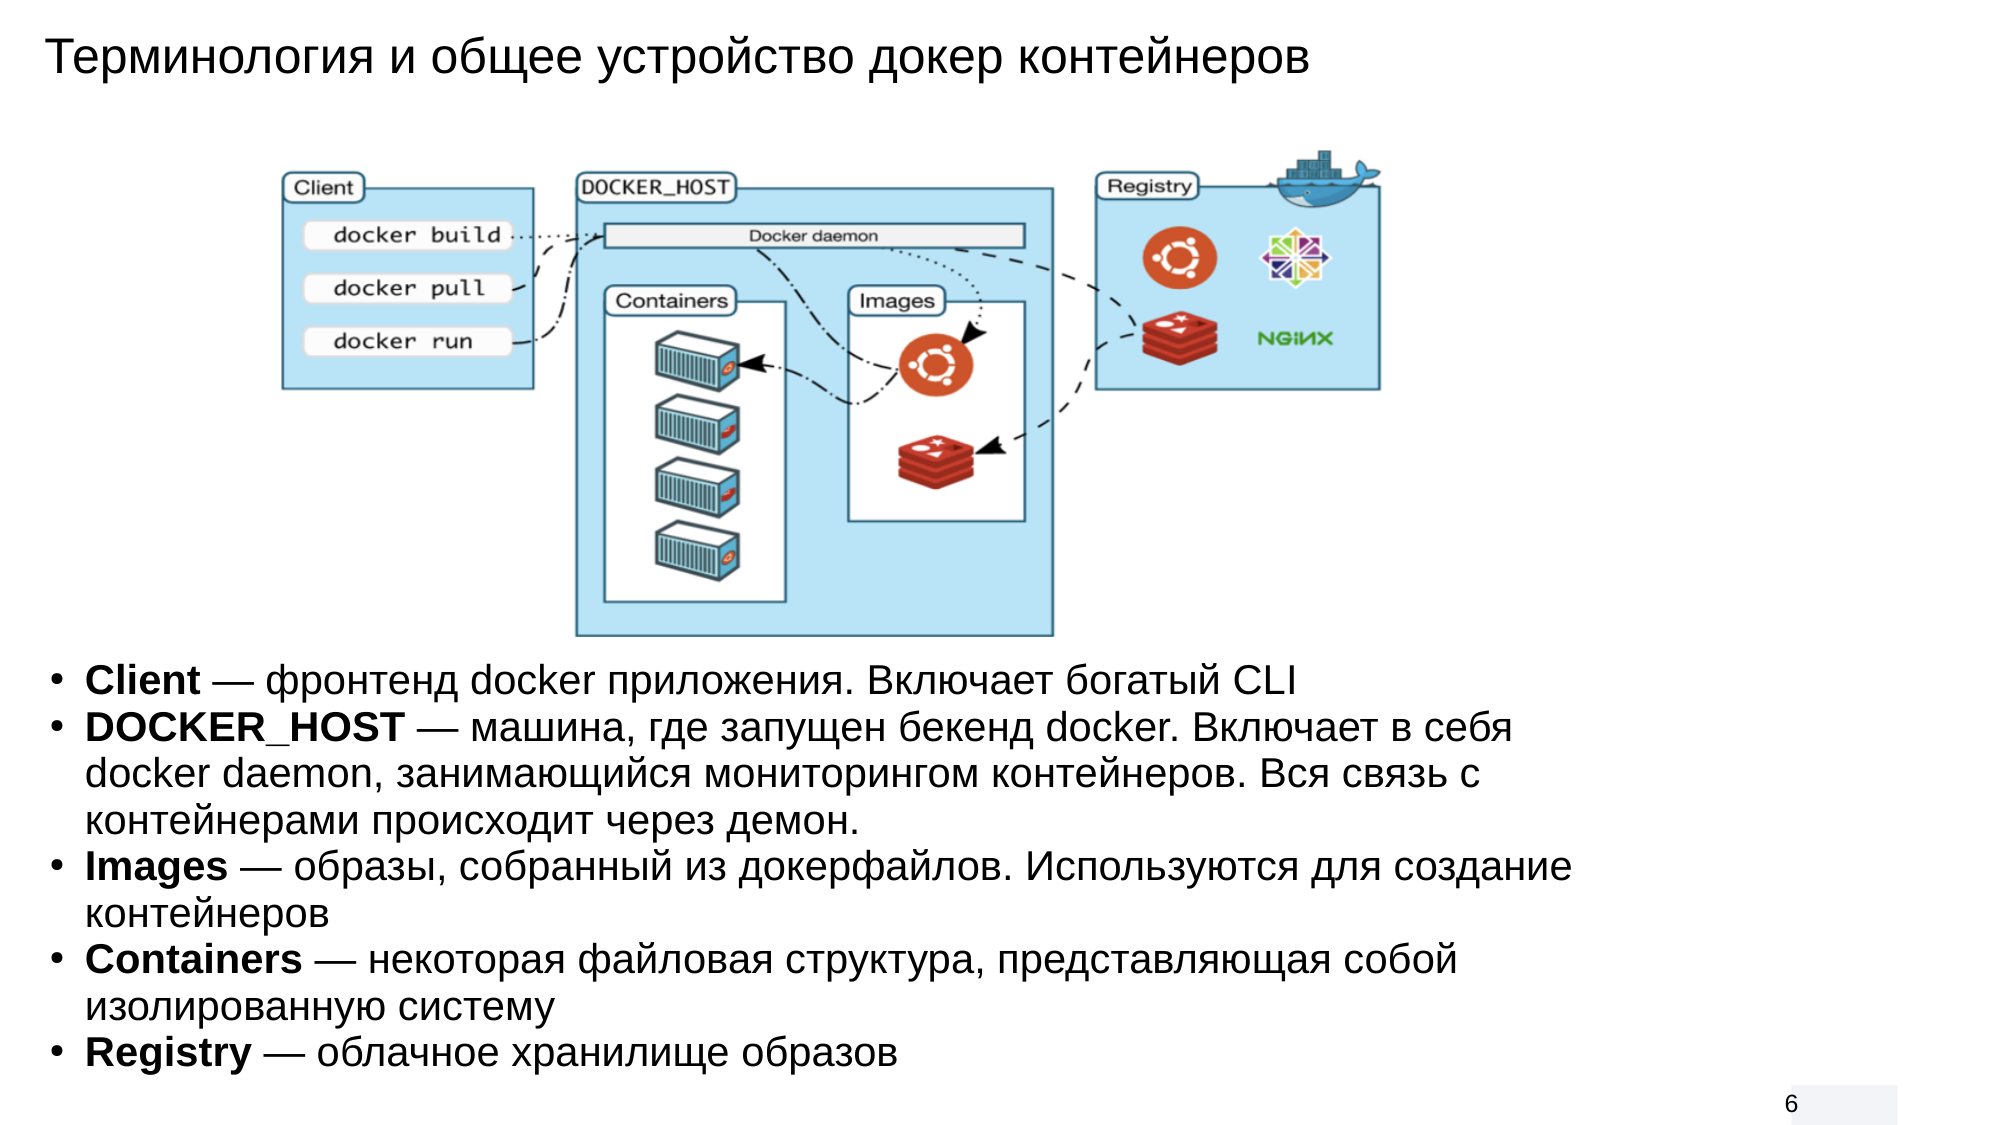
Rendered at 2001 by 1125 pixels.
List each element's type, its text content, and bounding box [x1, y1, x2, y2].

text_box Терминология и общее устройство докер контейнеров [29, 21, 1595, 92]
text_box Client — фронтенд docker приложения. Включает богатый CLI DOCKER_HOST — машина, где запущен бекенд docker. Включает в себя docker daemon, занимающийся мониторингом контейнеров. Вся связь с контейнерами происходит через демон. Images — образы, собранный из докерфайлов. Используются для создание контейнеров Containers — некоторая файловая структура, представляющая собой изолированную систему Registry — облачное хранилище образов [34, 649, 1595, 1125]
text_box <number> [1769, 1082, 1914, 1125]
picture [265, 147, 1398, 650]
